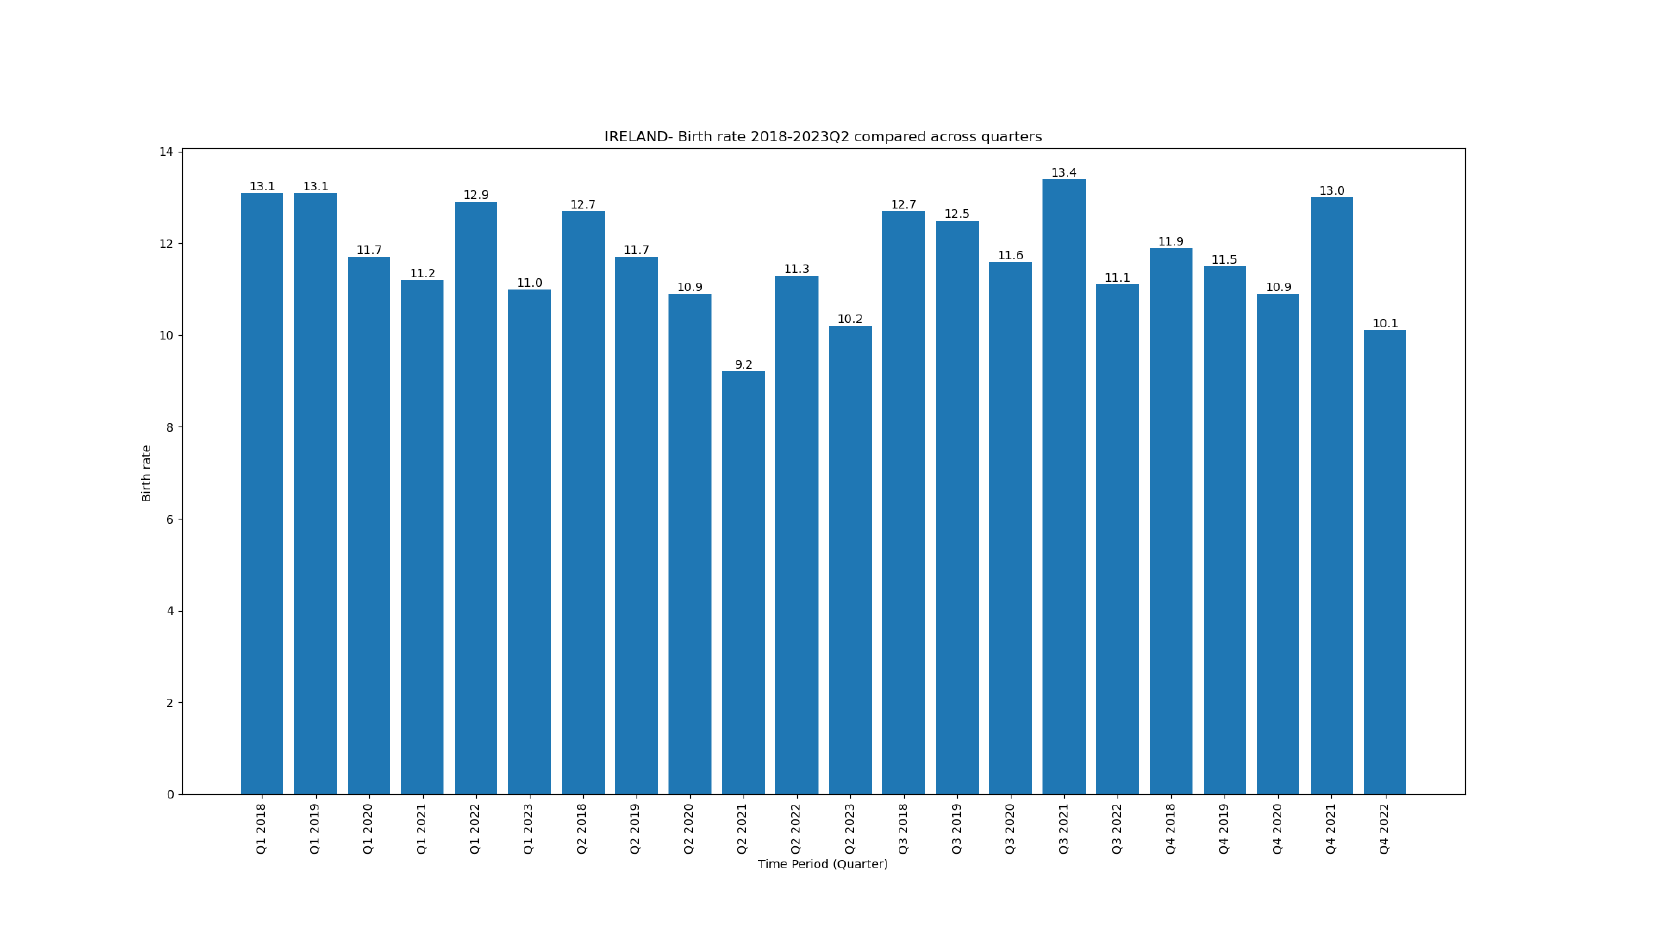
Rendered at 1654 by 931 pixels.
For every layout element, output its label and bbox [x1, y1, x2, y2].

picture [118, 116, 1506, 886]
